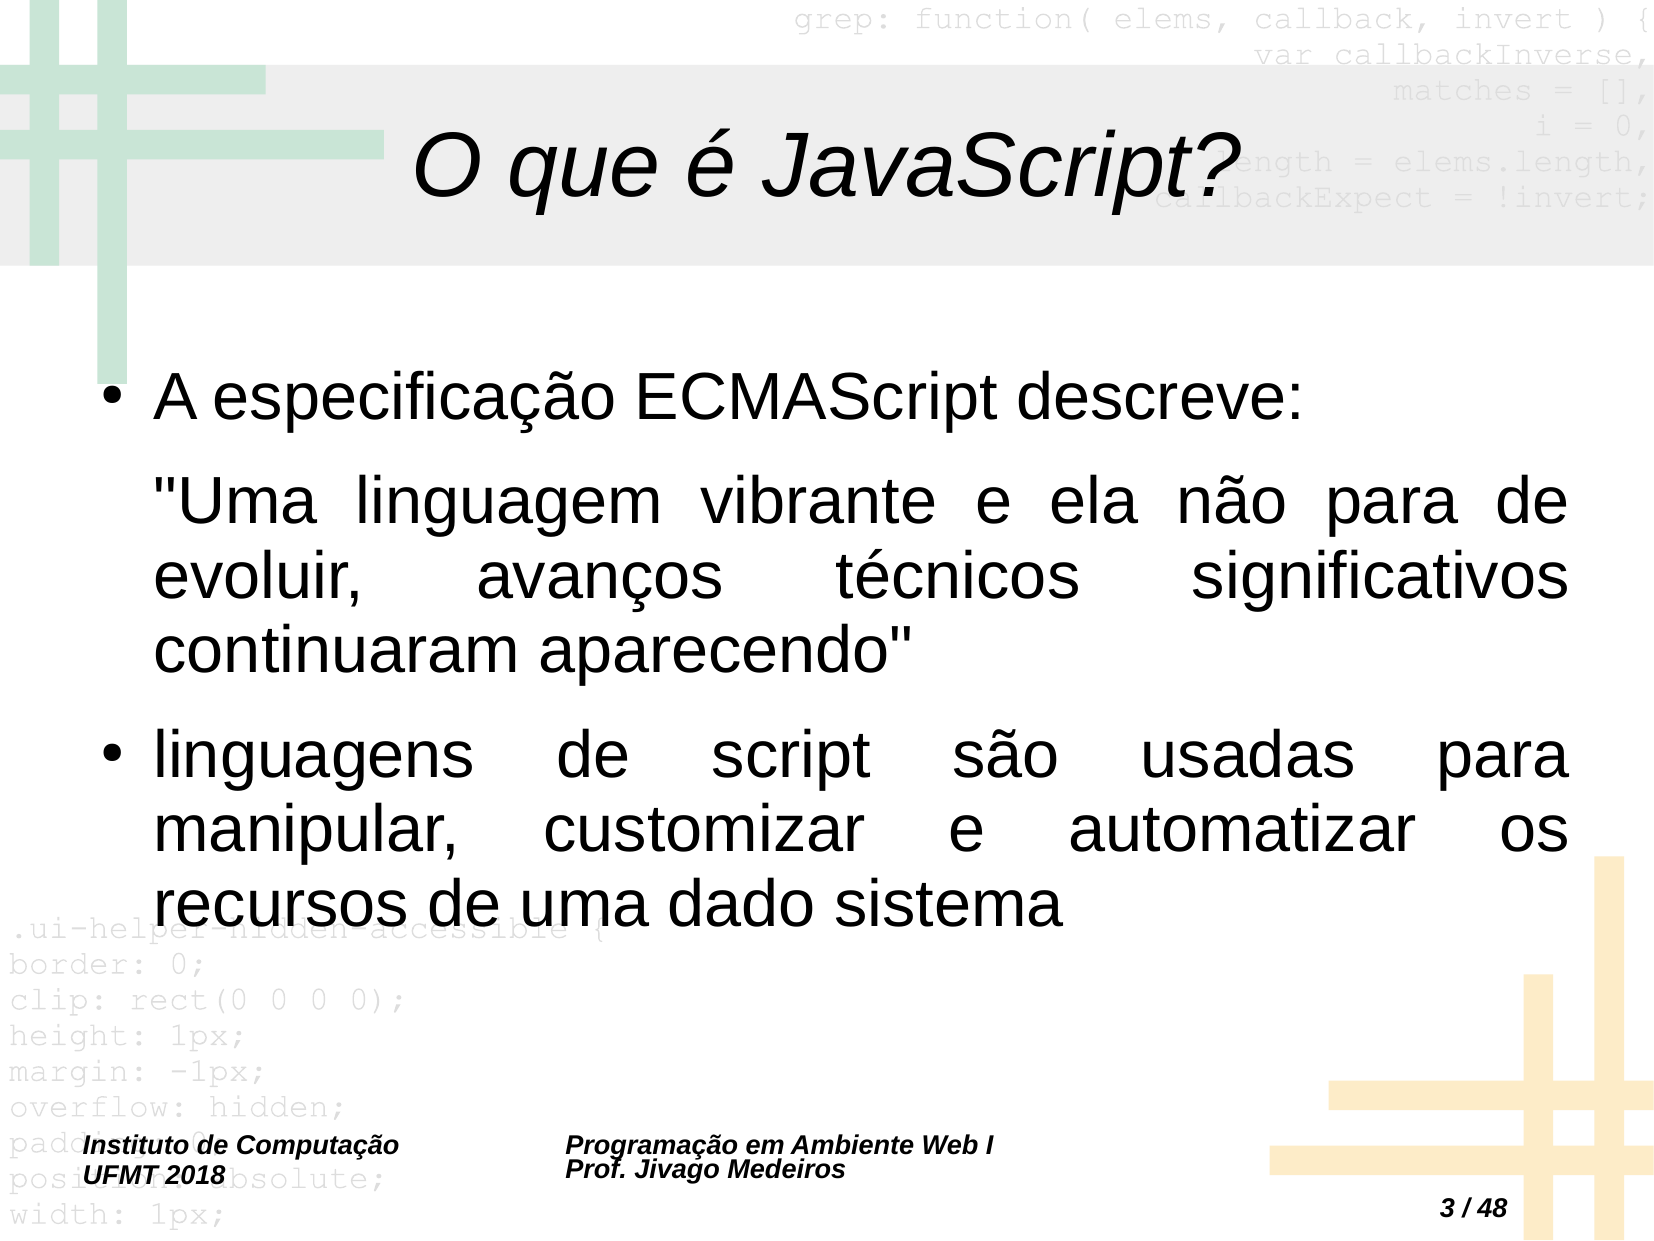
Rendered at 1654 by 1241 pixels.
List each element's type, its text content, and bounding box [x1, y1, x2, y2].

title O que é JavaScript? [82, 61, 1571, 269]
list A especificação ECMAScript descreve: "Uma linguagem vibrante e ela não para de evoluir, avanços técnicos significativos continuaram aparecendo" linguagens de script são usadas para manipular, customizar e automatizar os recursos de uma dado sistema [82, 290, 1571, 1010]
